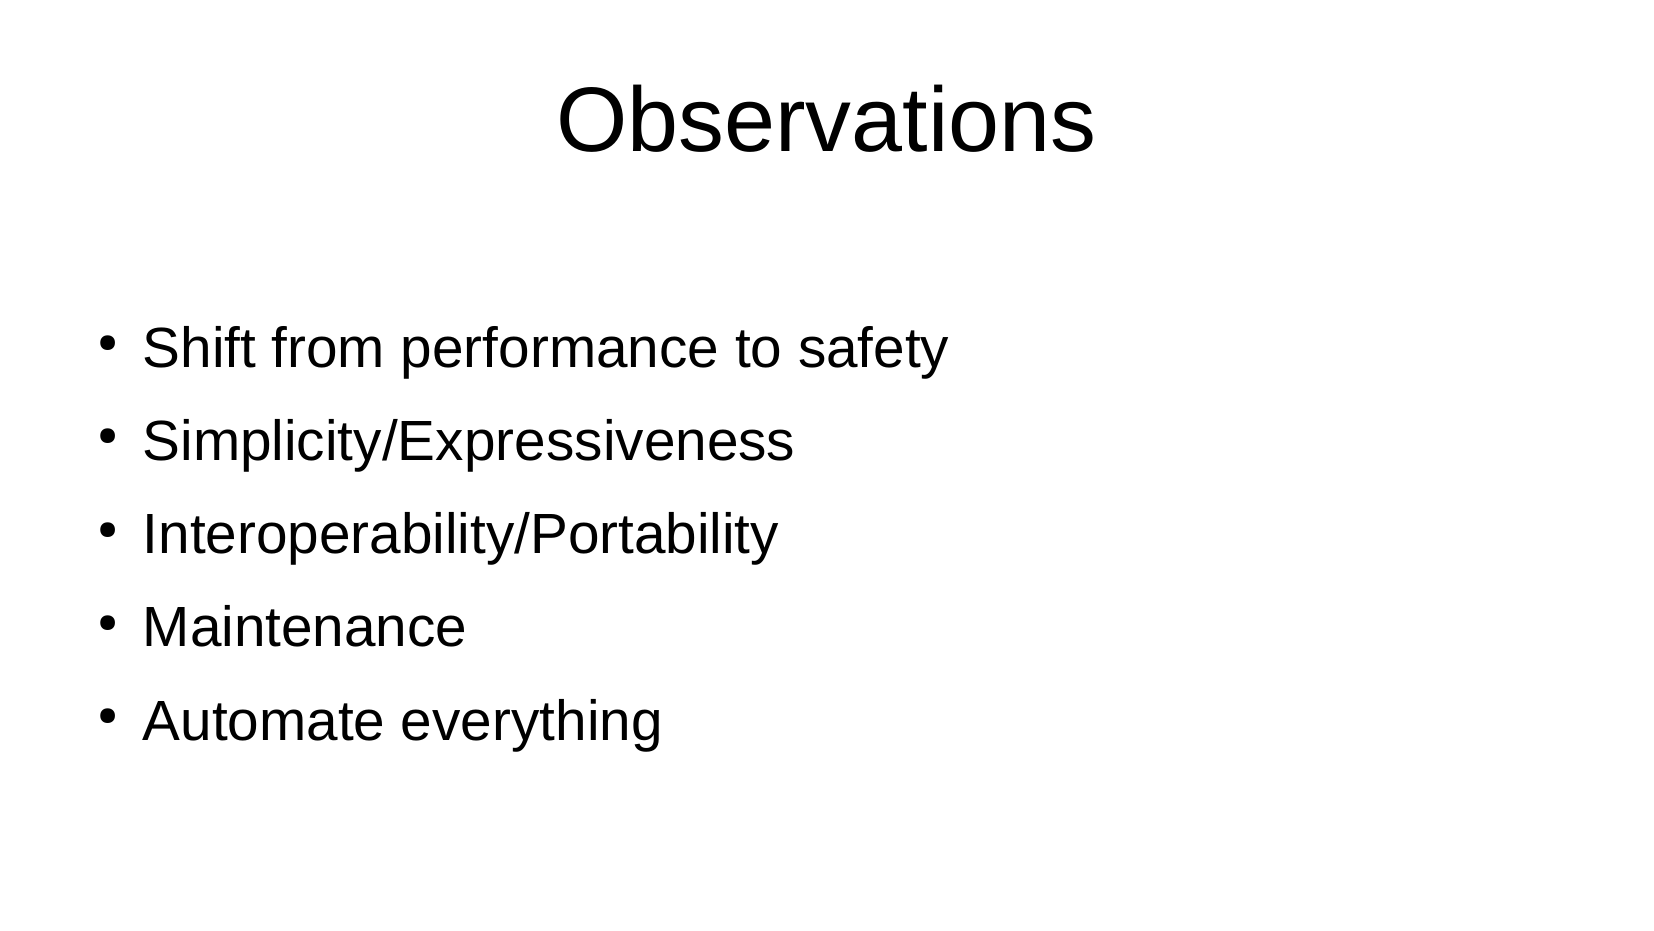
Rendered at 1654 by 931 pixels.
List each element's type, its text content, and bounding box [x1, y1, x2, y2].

title Observations [82, 37, 1571, 193]
list Shift from performance to safety Simplicity/Expressiveness Interoperability/Portability Maintenance Automate everything [82, 217, 1571, 757]
